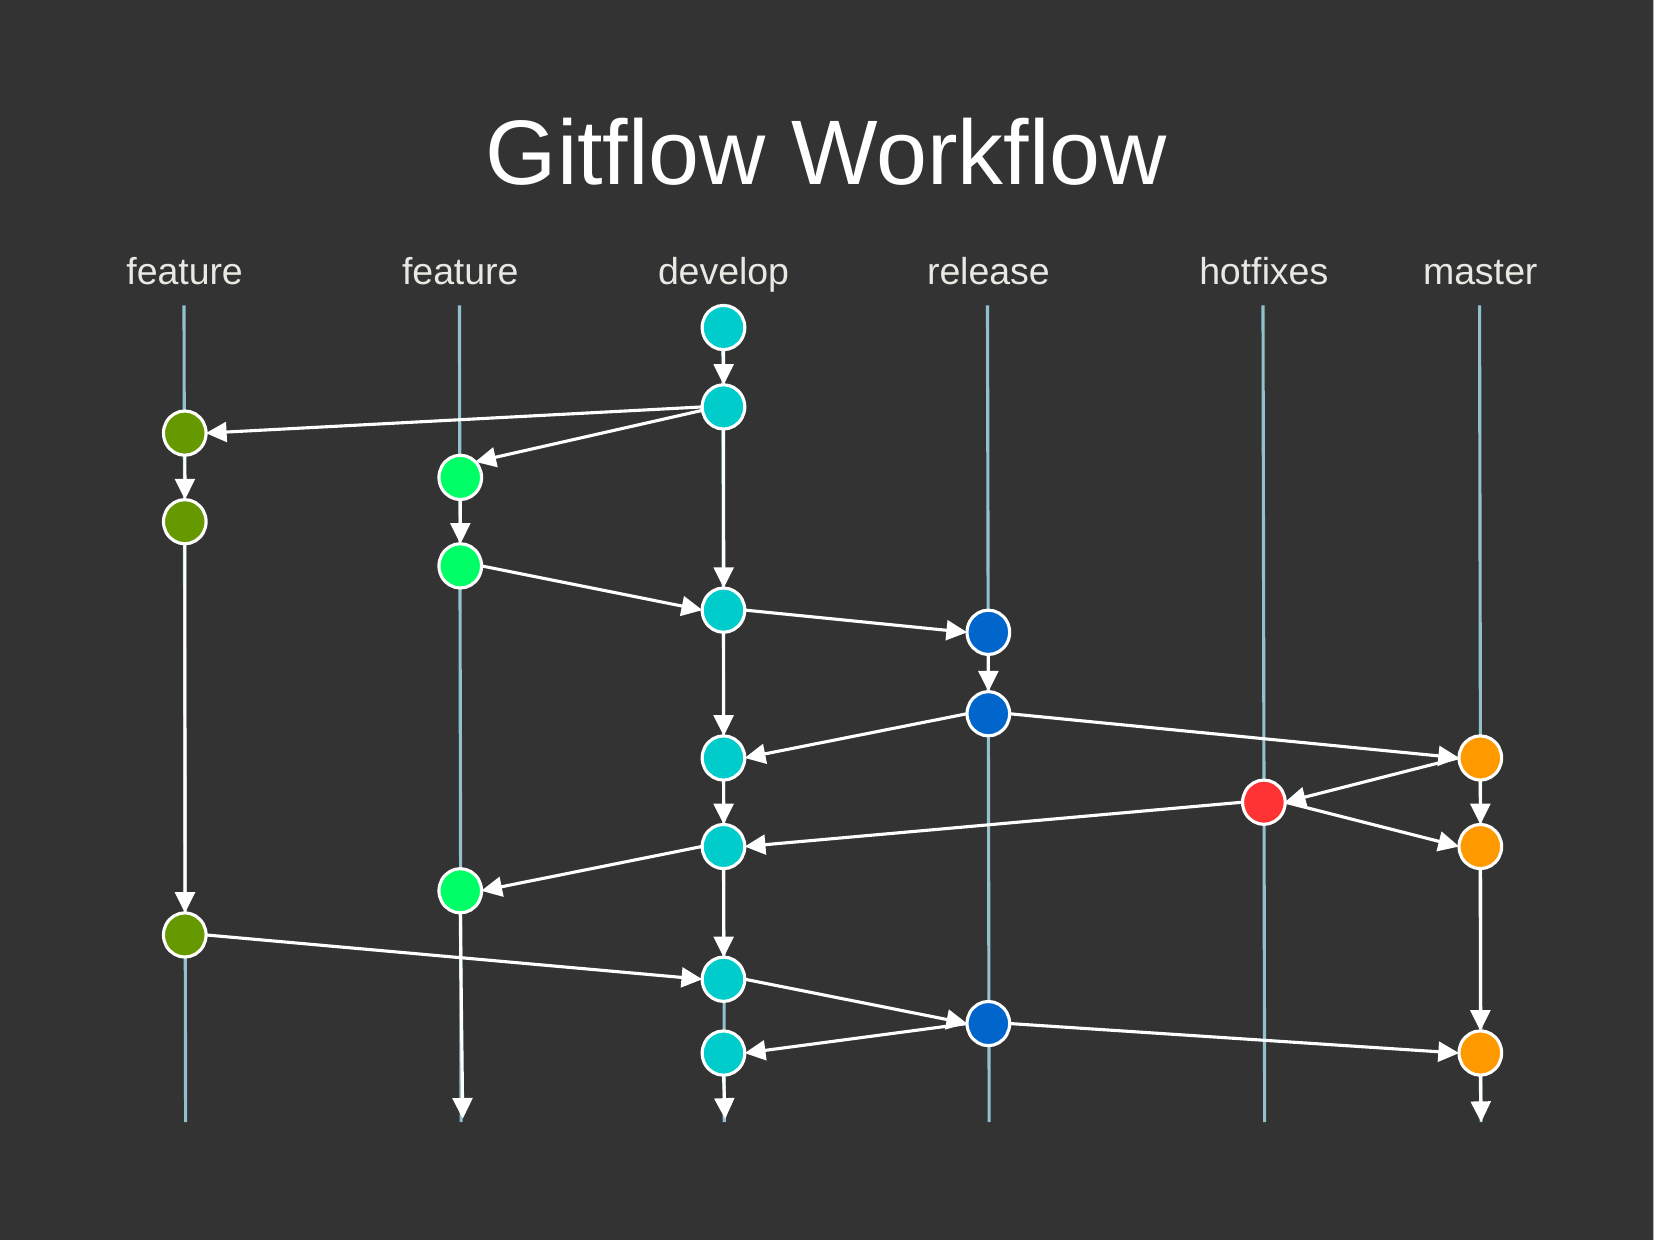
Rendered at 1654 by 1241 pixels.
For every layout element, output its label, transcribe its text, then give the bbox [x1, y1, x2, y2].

text_box [702, 305, 745, 350]
text_box [702, 588, 745, 632]
text_box [967, 610, 1010, 655]
text_box [163, 499, 207, 544]
text_box [1459, 1030, 1502, 1075]
text_box master [1372, 231, 1589, 306]
text_box [967, 1001, 1010, 1046]
text_box [702, 957, 745, 1002]
text_box [702, 384, 745, 429]
text_box [702, 735, 745, 780]
text_box [163, 410, 207, 456]
text_box [163, 912, 206, 958]
text_box develop [615, 231, 832, 306]
text_box feature [76, 231, 293, 306]
text_box hotfixes [1155, 231, 1372, 306]
text_box [438, 868, 482, 913]
text_box feature [352, 231, 569, 306]
text_box [967, 691, 1010, 736]
text_box [438, 543, 482, 589]
text_box [438, 455, 482, 500]
text_box [702, 824, 745, 869]
text_box [1242, 780, 1286, 825]
text_box release [880, 231, 1097, 306]
text_box [1459, 735, 1502, 780]
text_box [702, 1030, 745, 1075]
text_box [1459, 824, 1502, 869]
title Gitflow Workflow [82, 49, 1571, 257]
